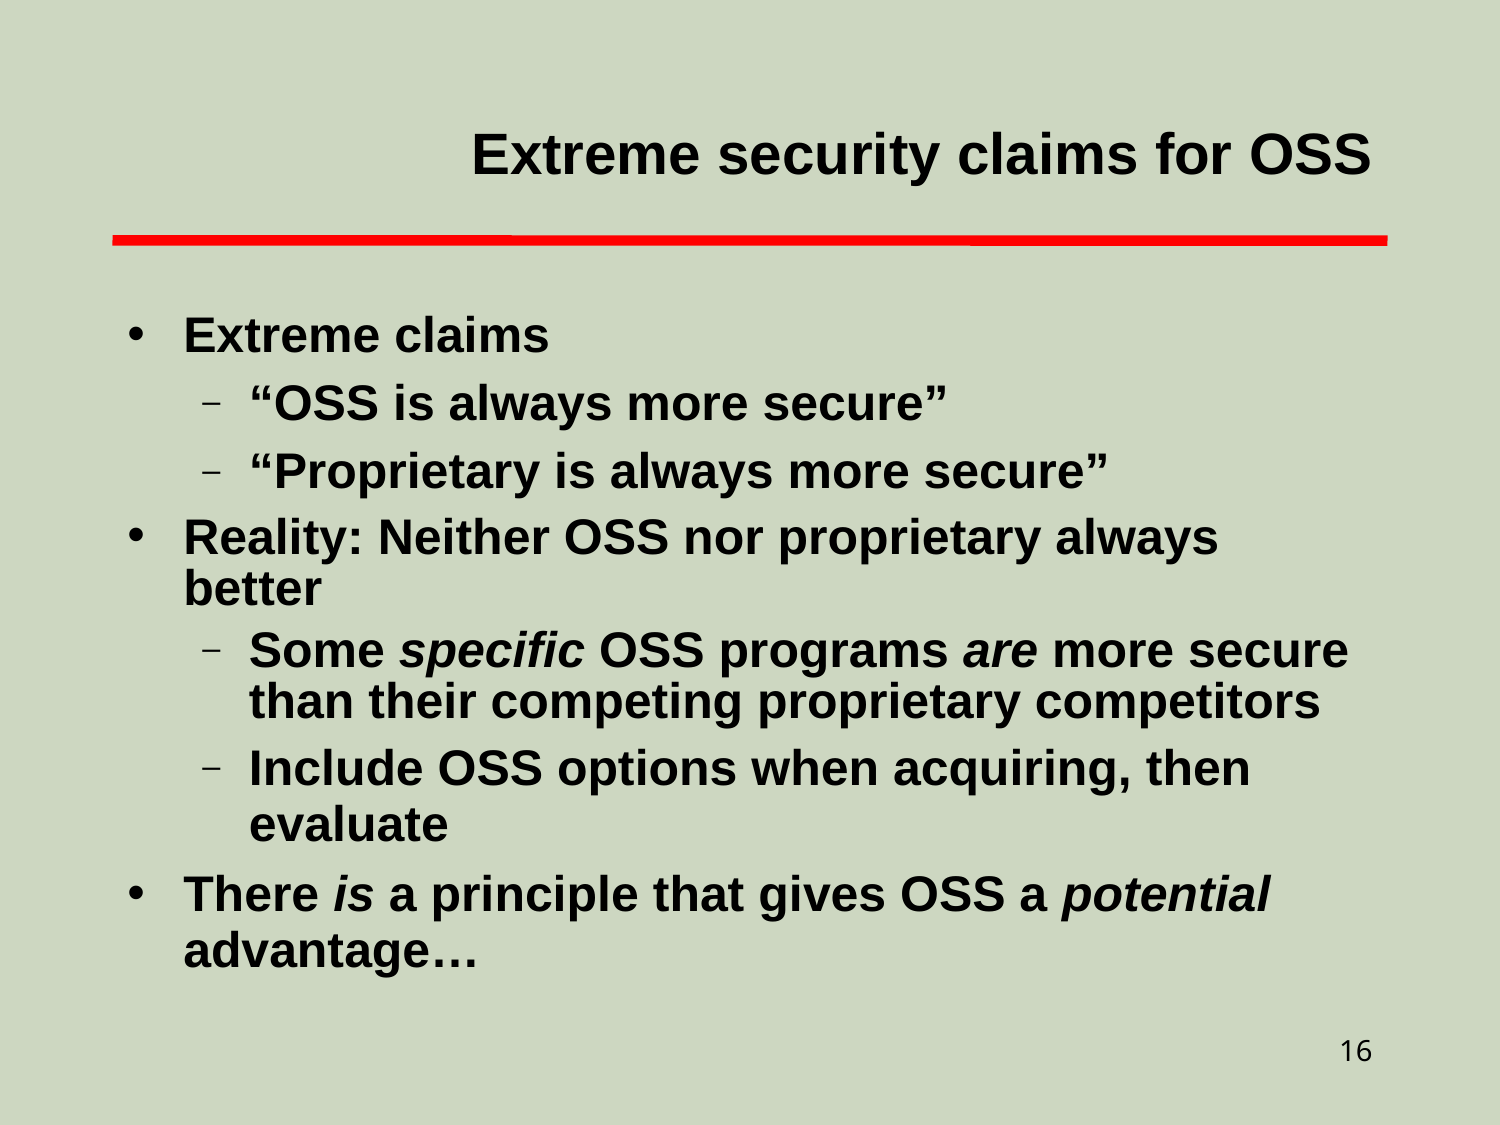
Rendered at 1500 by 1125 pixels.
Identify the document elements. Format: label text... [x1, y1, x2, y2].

list Extreme claims “OSS is always more secure” “Proprietary is always more secure” Reality: Neither OSS nor proprietary always better Some specific OSS programs are more secure than their competing proprietary competitors Include OSS options when acquiring, then evaluate There is a principle that gives OSS a potential advantage… [112, 299, 1388, 1000]
title Extreme security claims for OSS [337, 85, 1388, 224]
